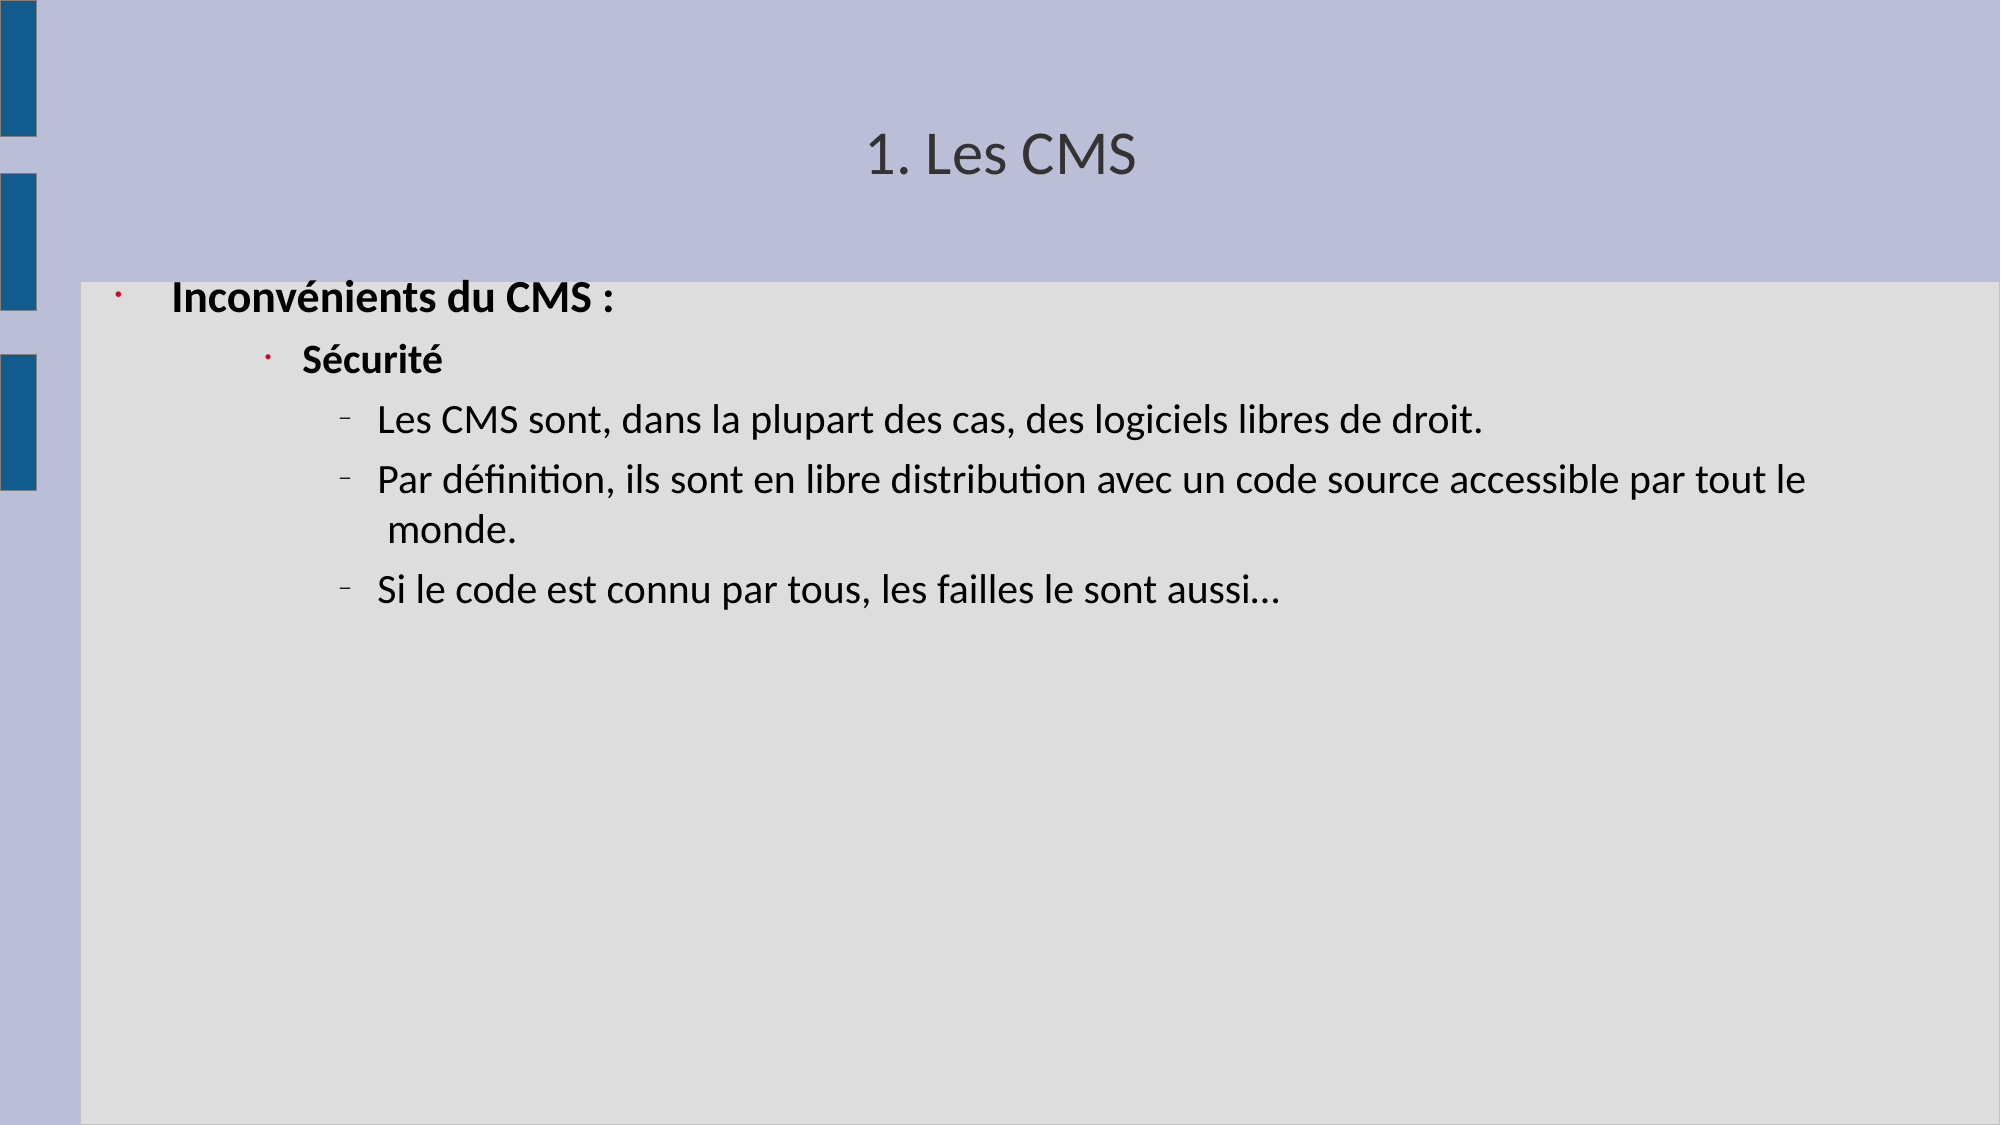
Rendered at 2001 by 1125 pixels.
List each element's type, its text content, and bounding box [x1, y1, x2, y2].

title 1. Les CMS [859, 109, 1141, 254]
text_box Inconvénients du CMS : Sécurité Les CMS sont, dans la plupart des cas, des logiciels libres de droit. Par définition, ils sont en libre distribution avec un code source accessible par tout le monde. Si le code est connu par tous, les failles le sont aussi… [112, 254, 1810, 613]
